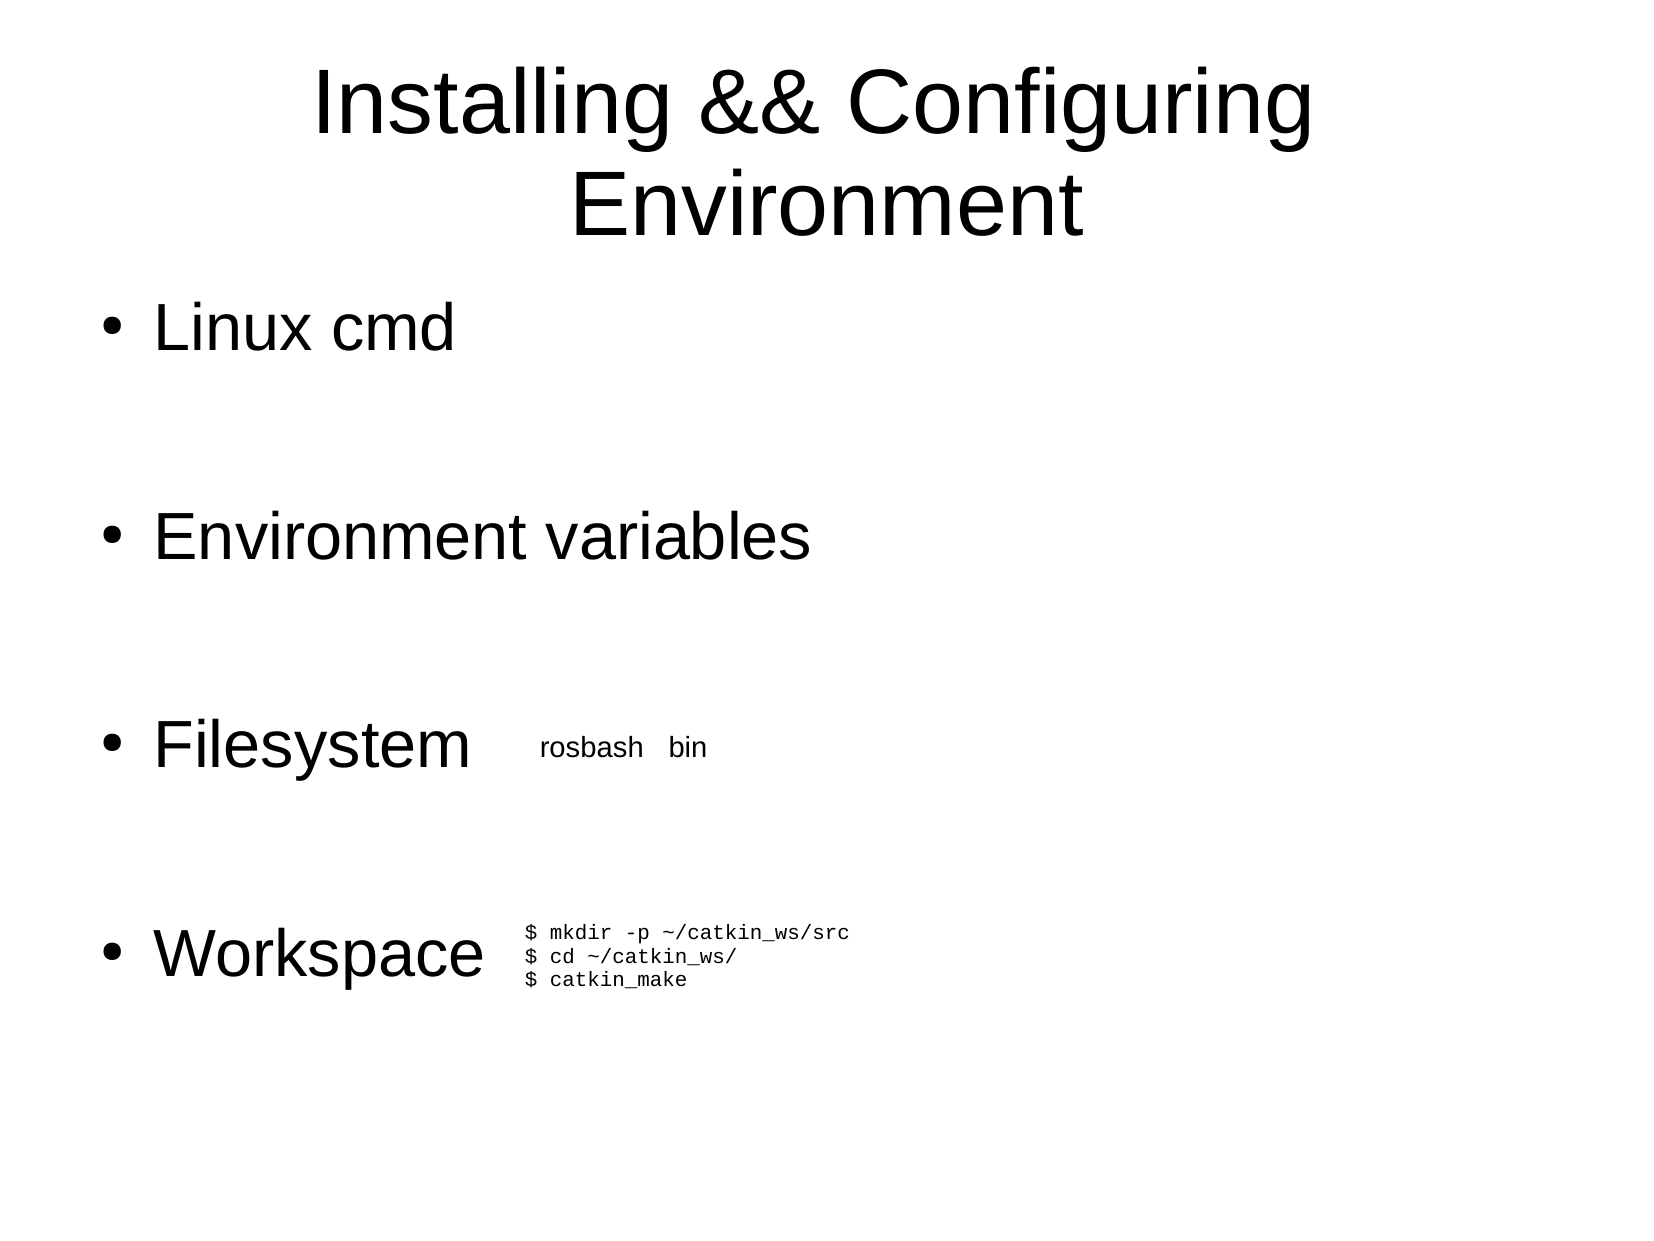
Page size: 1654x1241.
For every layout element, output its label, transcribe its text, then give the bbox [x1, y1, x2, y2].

title Installing && Configuring Environment [82, 49, 1571, 257]
text_box $ mkdir -p ~/catkin_ws/src $ cd ~/catkin_ws/ $ catkin_make [510, 915, 865, 1001]
list Linux cmd Environment variables Filesystem Workspace [82, 290, 1571, 1010]
text_box rosbash bin [525, 723, 723, 771]
